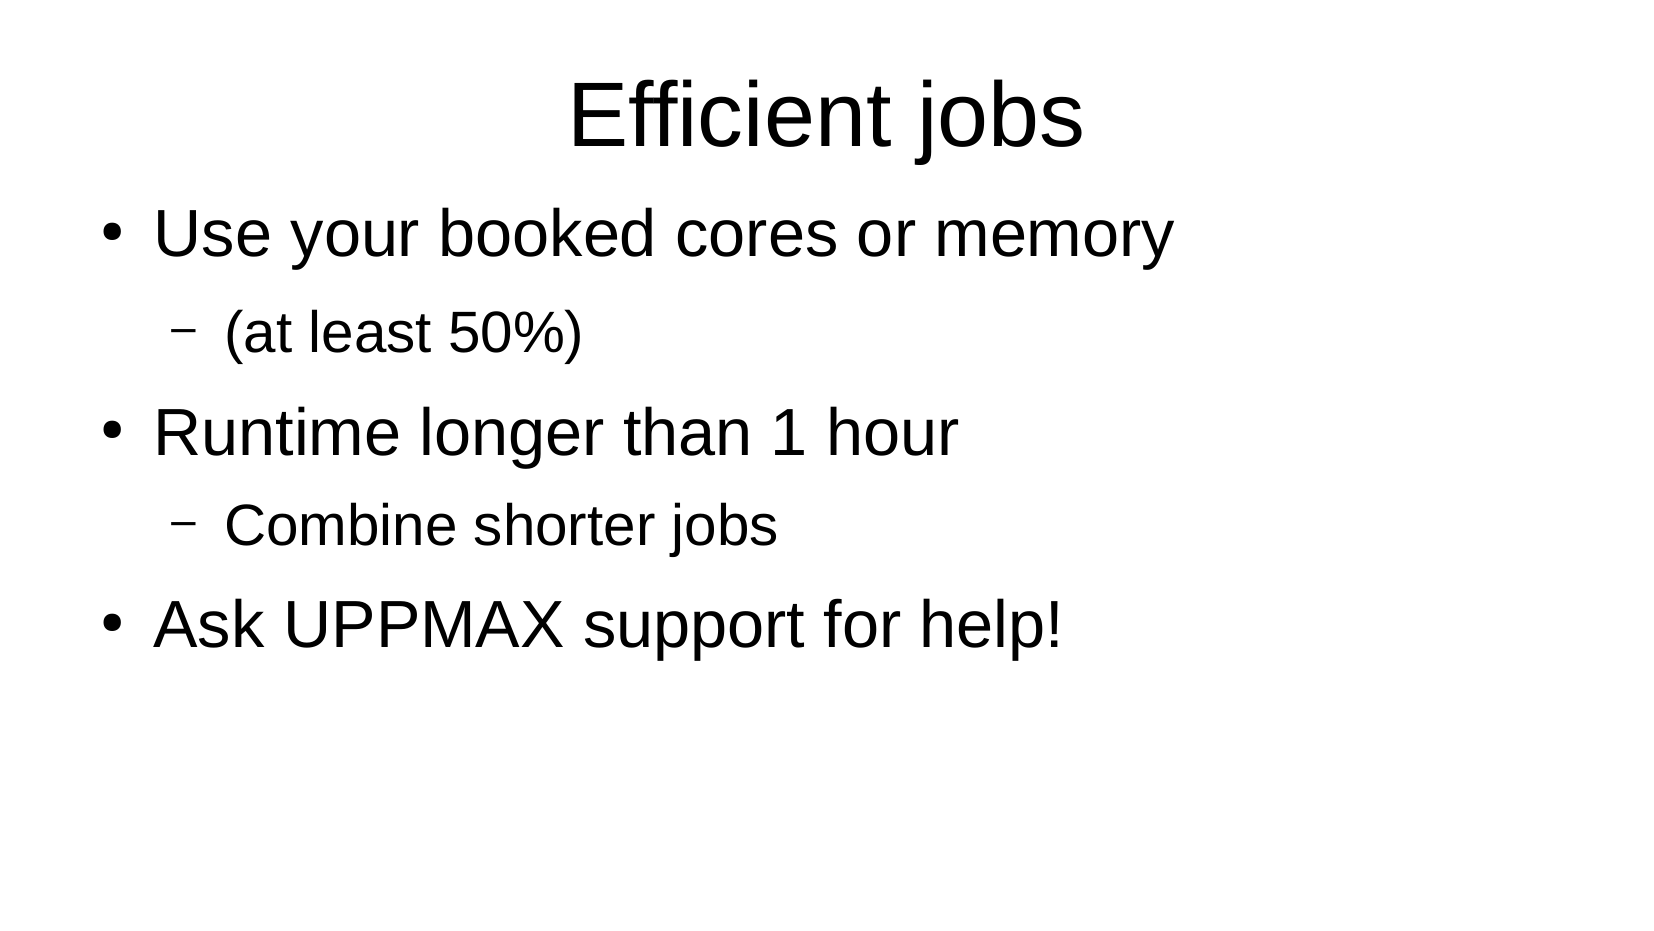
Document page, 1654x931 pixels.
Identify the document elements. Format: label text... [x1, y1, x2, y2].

title Efficient jobs [82, 37, 1571, 193]
list Use your booked cores or memory (at least 50%) Runtime longer than 1 hour Combine shorter jobs Ask UPPMAX support for help! [82, 195, 1571, 736]
